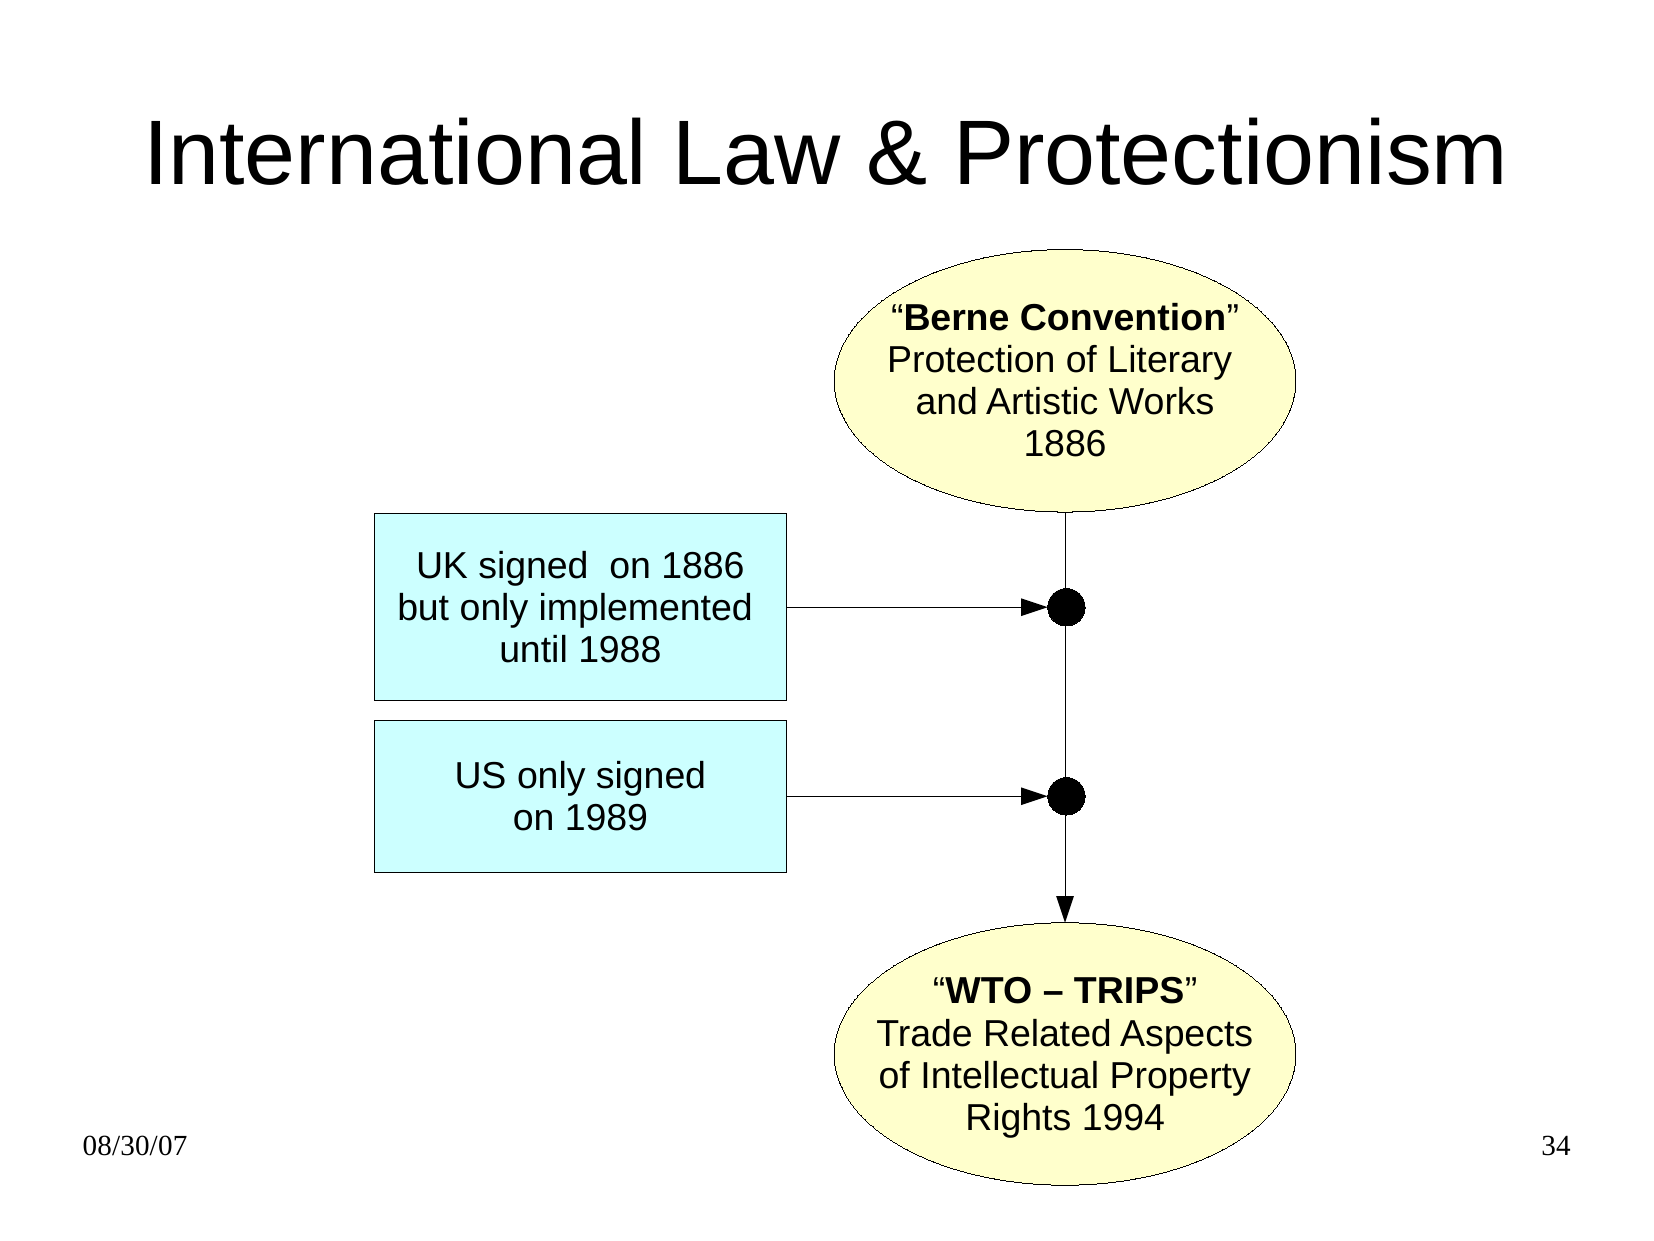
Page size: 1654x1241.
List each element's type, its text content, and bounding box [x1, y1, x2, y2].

text_box “Berne Convention” Protection of Literary and Artistic Works 1886 [834, 249, 1296, 513]
text_box [1047, 588, 1086, 626]
text_box “WTO – TRIPS” Trade Related Aspects of Intellectual Property Rights 1994 [834, 922, 1296, 1186]
title International Law & Protectionism [82, 56, 1571, 250]
text_box UK signed on 1886 but only implemented until 1988 [374, 513, 787, 701]
text_box US only signed on 1989 [374, 720, 787, 873]
text_box [1047, 777, 1086, 816]
